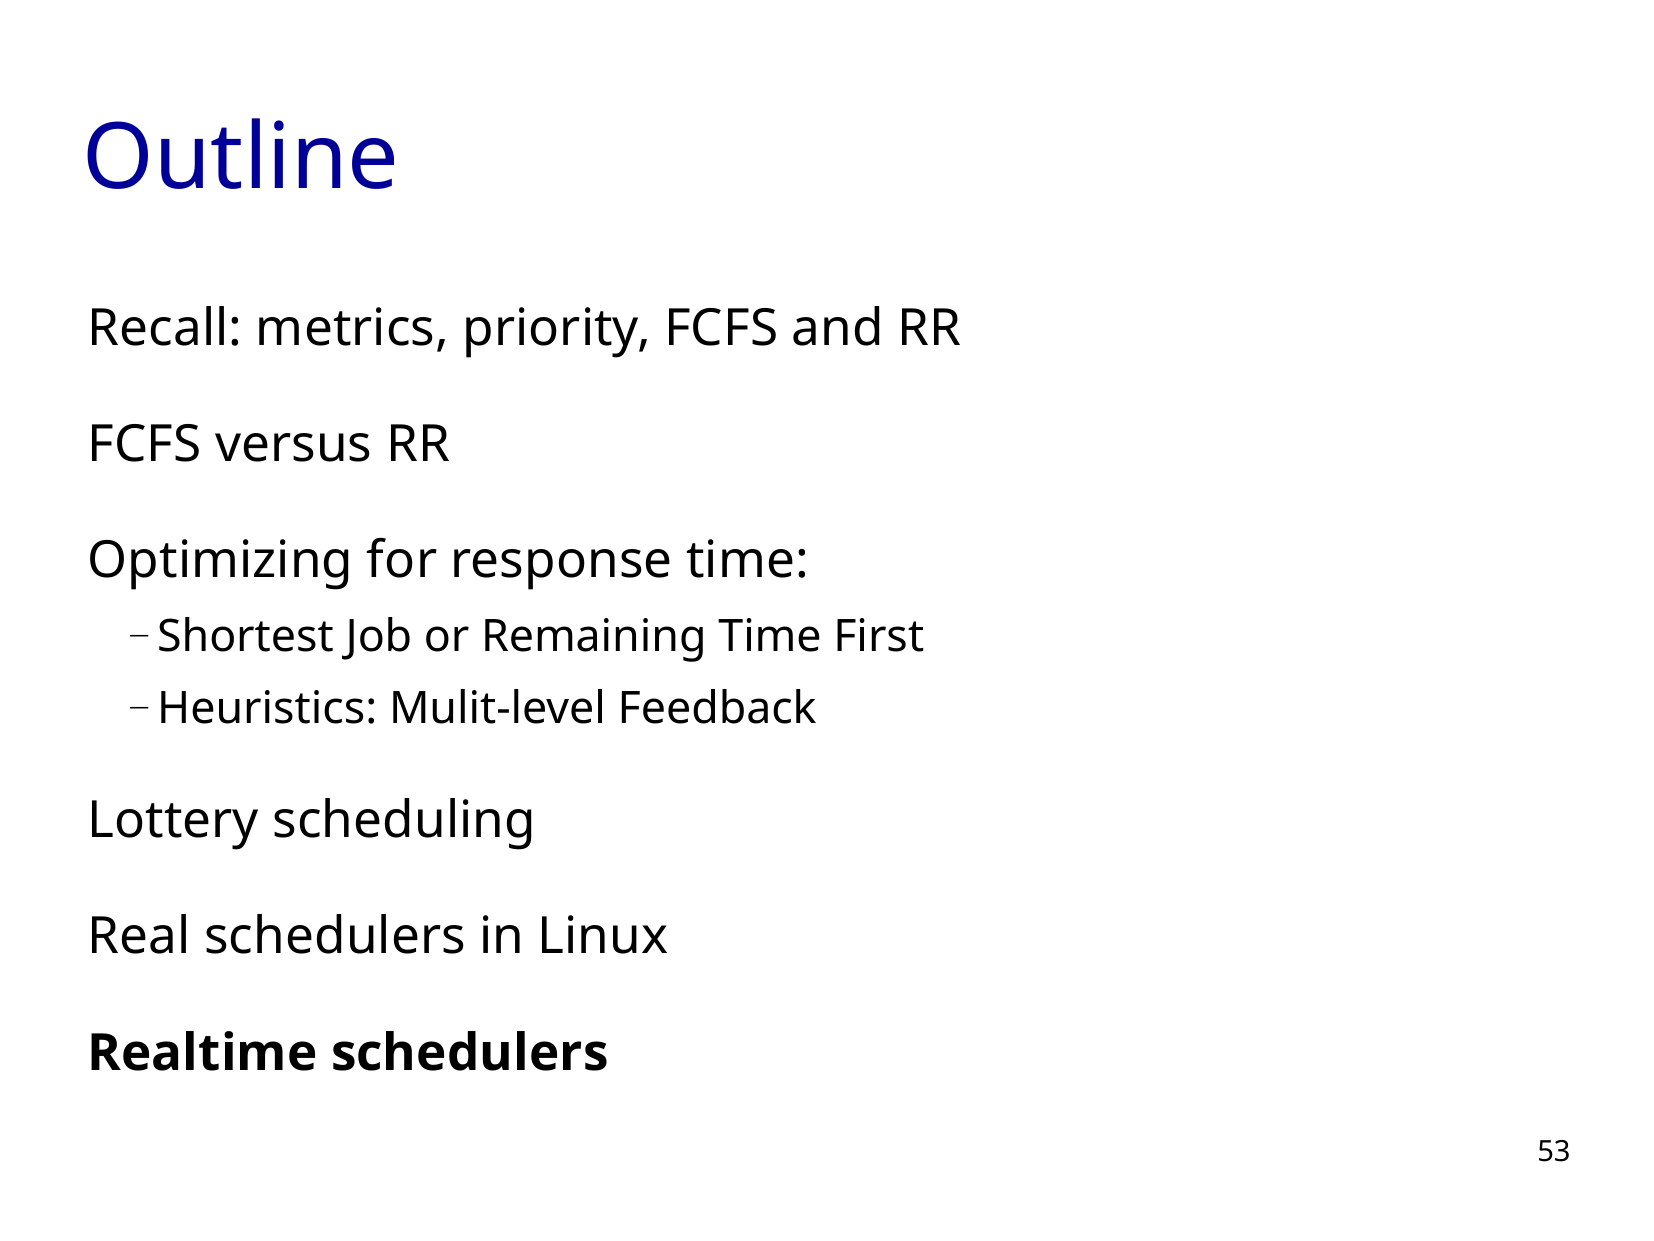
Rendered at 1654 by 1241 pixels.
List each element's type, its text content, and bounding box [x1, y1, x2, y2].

list Recall: metrics, priority, FCFS and RR FCFS versus RR Optimizing for response time: Shortest Job or Remaining Time First Heuristics: Mulit-level Feedback Lottery scheduling Real schedulers in Linux Realtime schedulers [60, 290, 1571, 1096]
title Outline [82, 49, 1571, 257]
